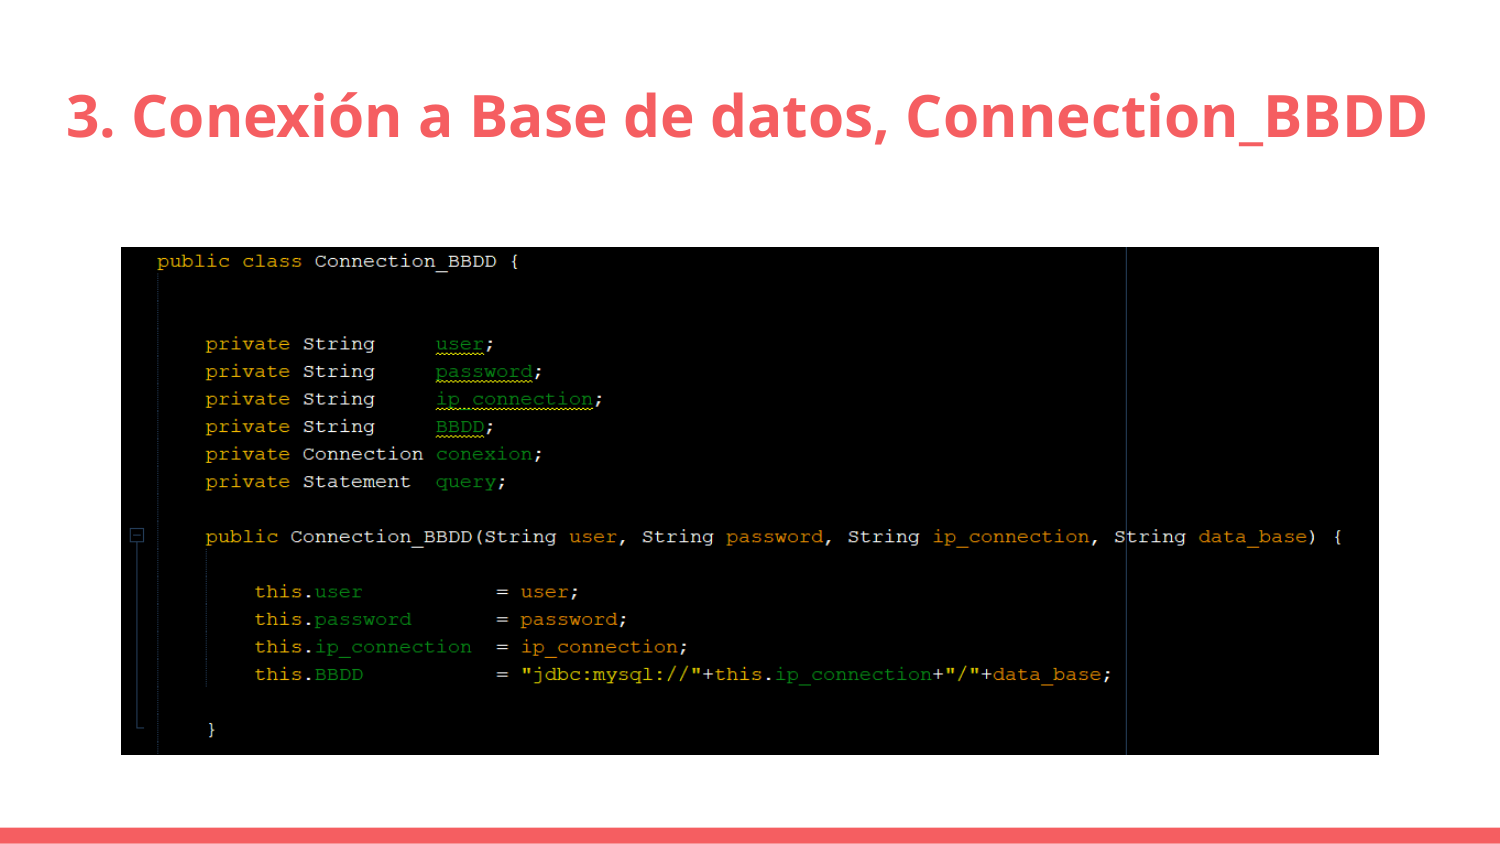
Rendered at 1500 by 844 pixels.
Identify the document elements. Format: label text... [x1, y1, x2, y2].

picture [121, 247, 1379, 755]
title 3. Conexión a Base de datos, Connection_BBDD [51, 64, 1449, 167]
